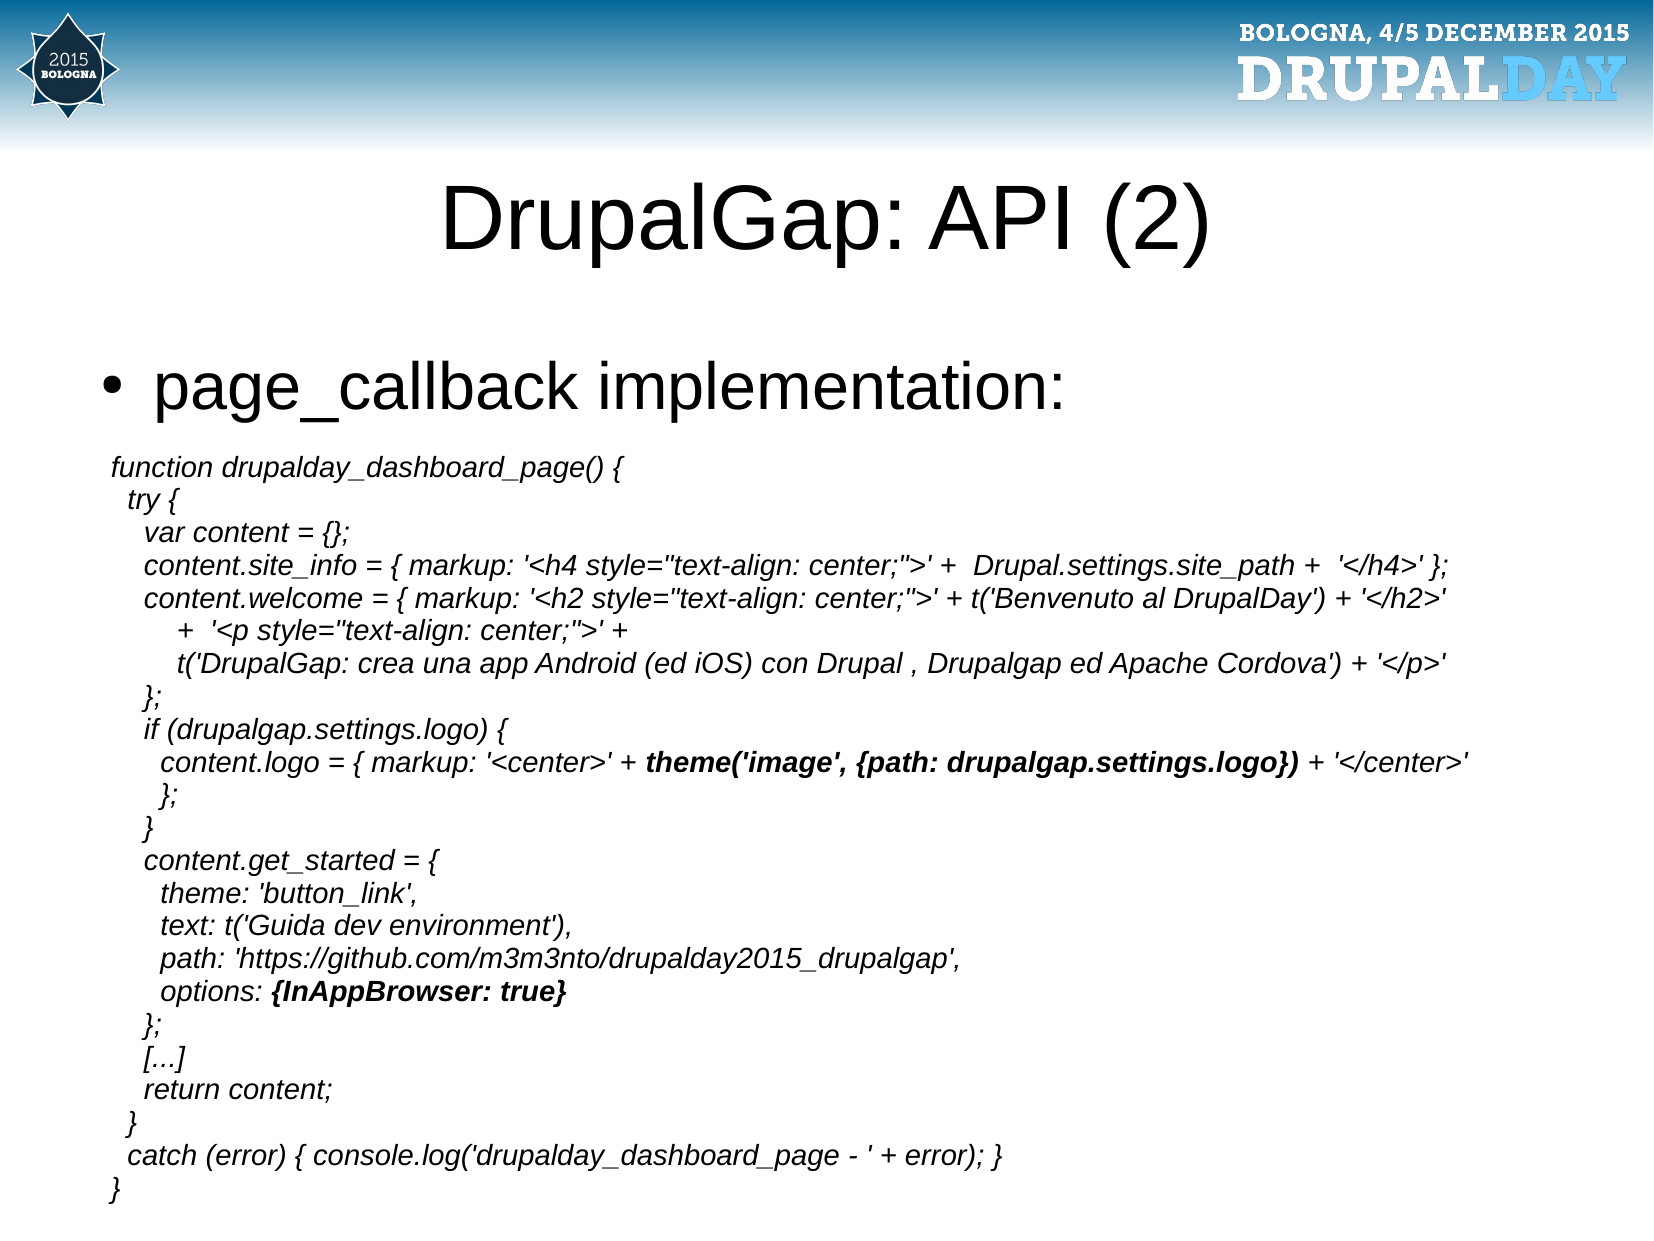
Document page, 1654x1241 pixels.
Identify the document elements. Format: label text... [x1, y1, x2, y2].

title DrupalGap: API (2) [82, 114, 1571, 322]
text_box function drupalday_dashboard_page() { try { var content = {}; content.site_info = { markup: '<h4 style="text-align: center;">' + Drupal.settings.site_path + '</h4>' }; content.welcome = { markup: '<h2 style="text-align: center;">' + t('Benvenuto al DrupalDay') + '</h2>' + '<p style="text-align: center;">' + t('DrupalGap: crea una app Android (ed iOS) con Drupal , Drupalgap ed Apache Cordova') + '</p>' }; if (drupalgap.settings.logo) { content.logo = { markup: '<center>' + theme('image', {path: drupalgap.settings.logo}) + '</center>' }; } content.get_started = { theme: 'button_link', text: t('Guida dev environment'), path: 'https://github.com/m3m3nto/drupalday2015_drupalgap', options: {InAppBrowser: true} }; [...] return content; } catch (error) { console.log('drupalday_dashboard_page - ' + error); } } [96, 443, 1562, 1241]
picture [15, 12, 121, 122]
list page_callback implementation: [82, 349, 1571, 1153]
picture [1238, 23, 1629, 101]
